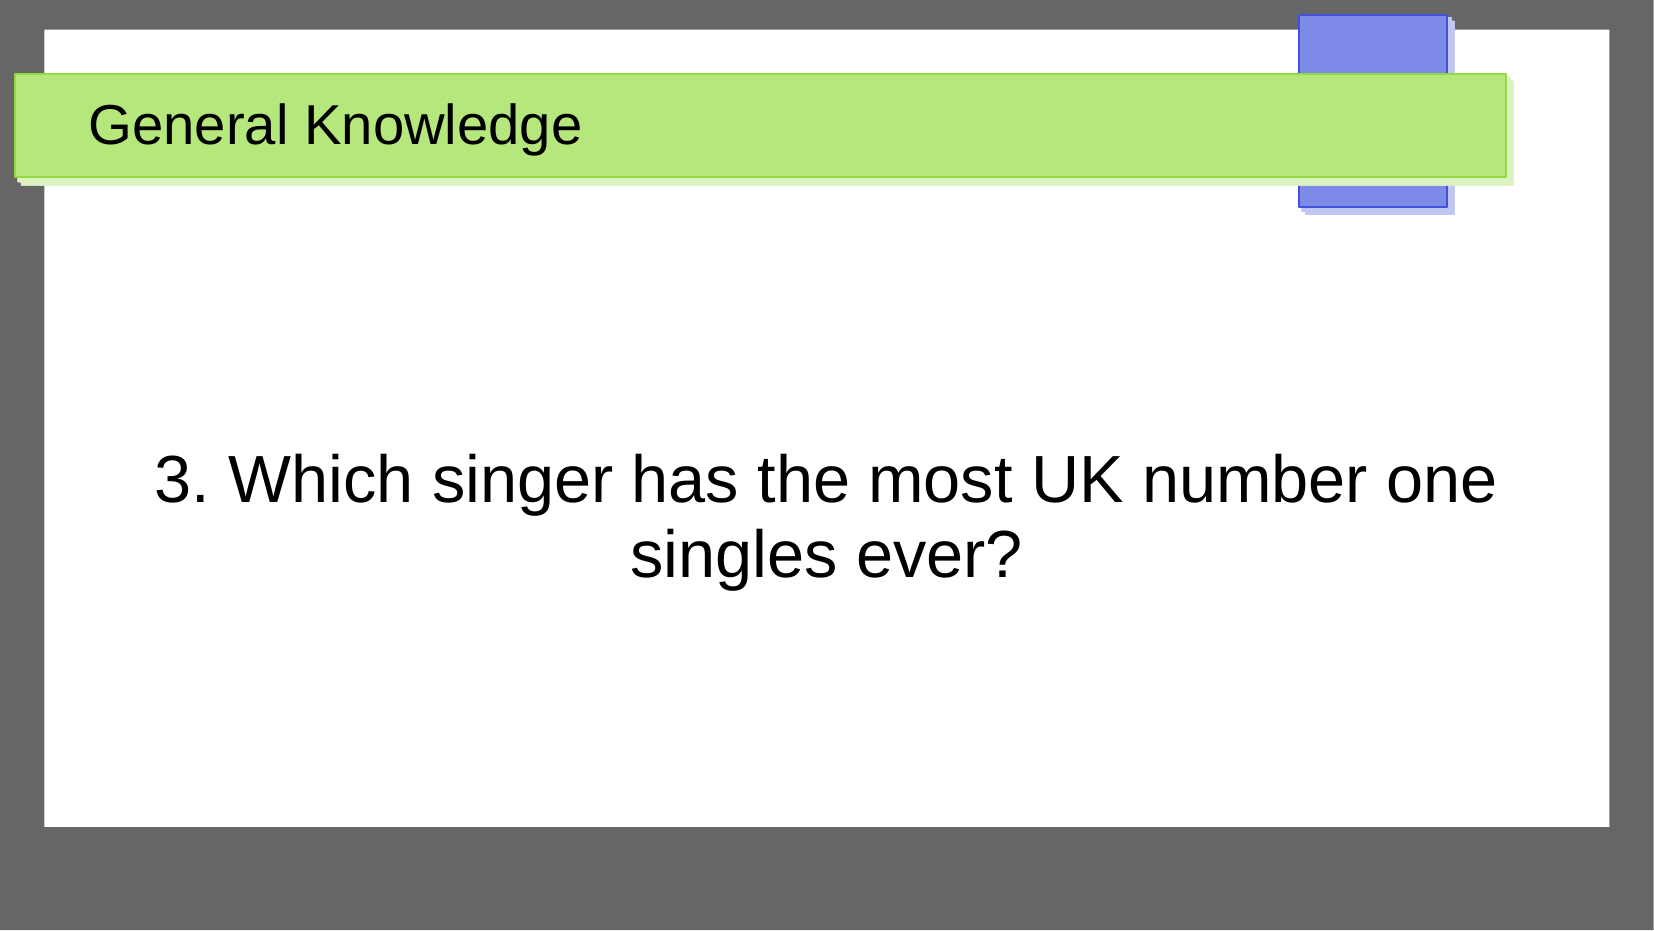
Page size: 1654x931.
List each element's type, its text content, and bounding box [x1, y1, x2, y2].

title General Knowledge [88, 73, 1506, 178]
subtitle 3. Which singer has the most UK number one singles ever? [88, 221, 1565, 813]
